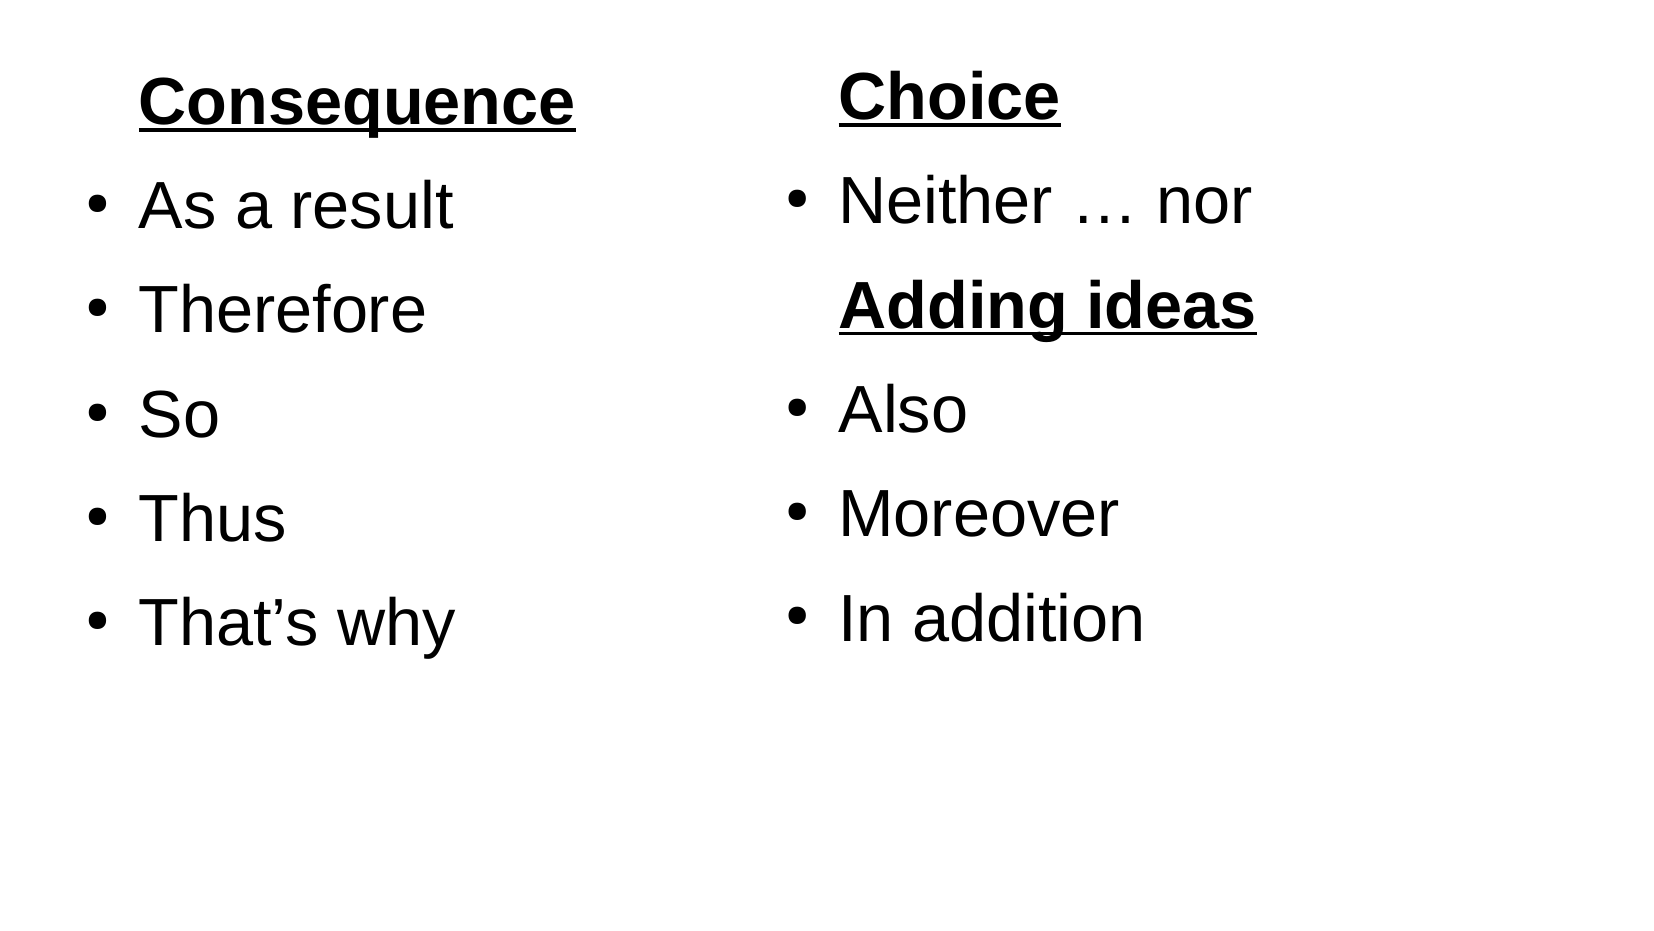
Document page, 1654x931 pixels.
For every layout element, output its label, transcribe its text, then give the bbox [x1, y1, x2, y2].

list Consequence As a result Therefore So Thus That’s why [67, 63, 694, 891]
list Choice Neither … nor Adding ideas Also Moreover In addition [767, 59, 1394, 886]
